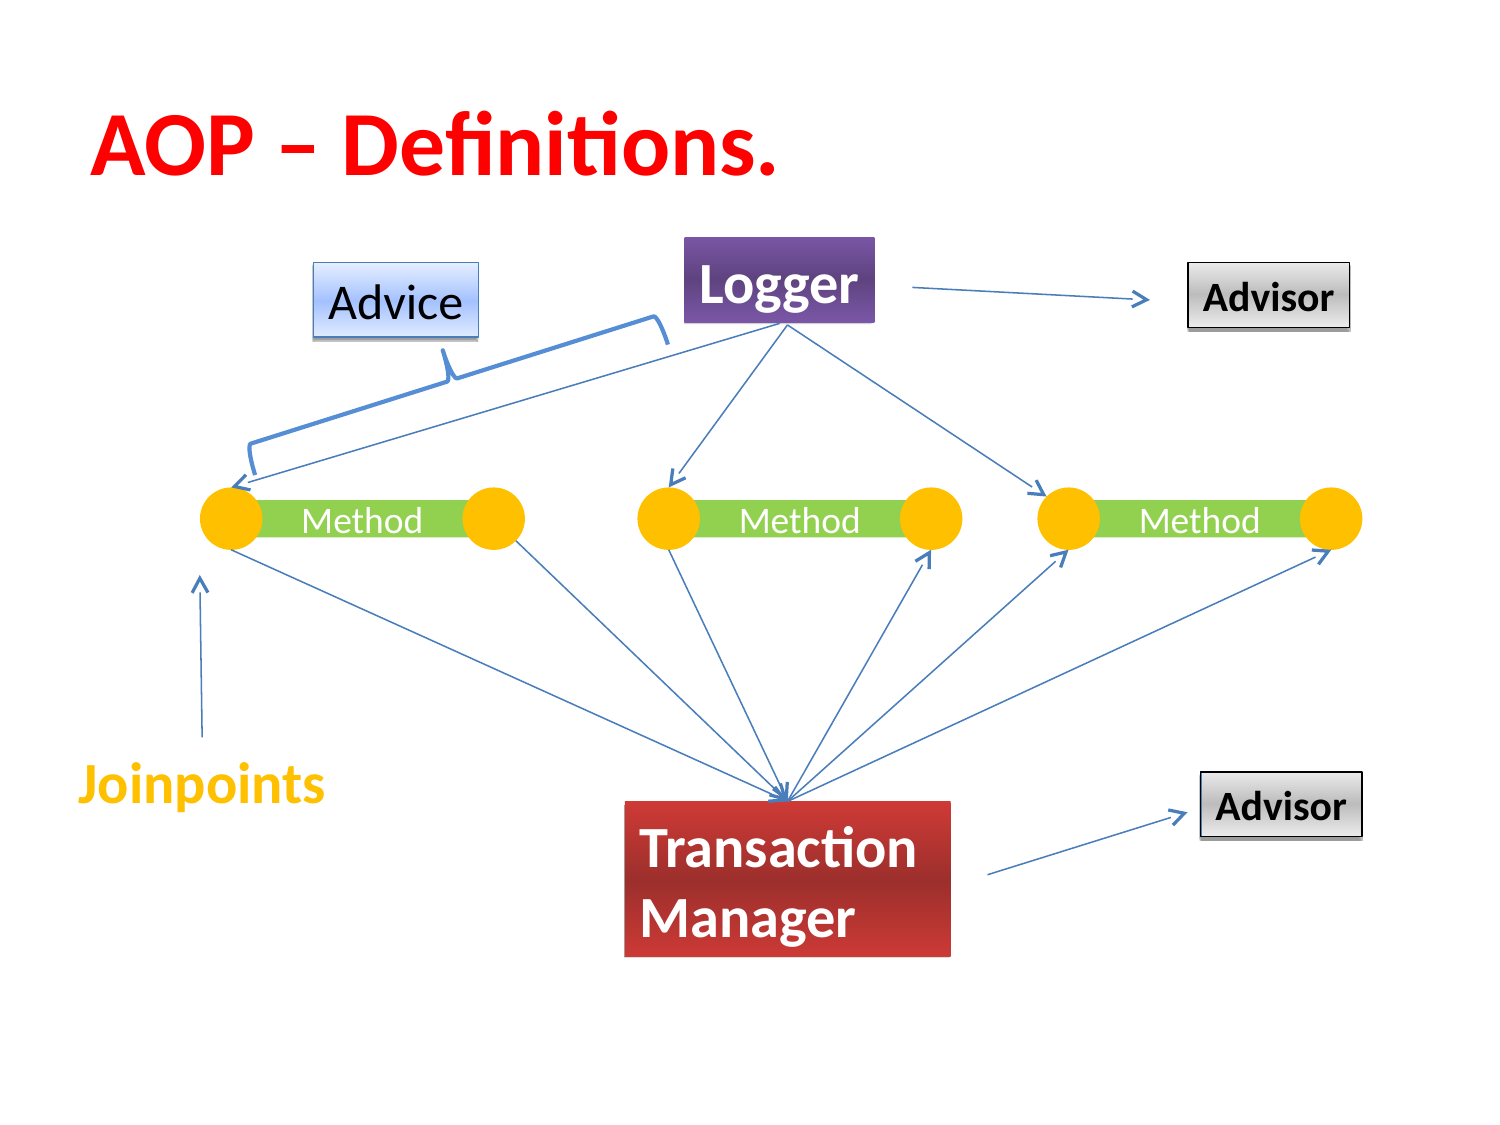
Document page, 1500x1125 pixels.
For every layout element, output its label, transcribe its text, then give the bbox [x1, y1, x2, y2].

text_box [1299, 487, 1363, 550]
text_box Transaction Manager [624, 801, 951, 957]
text_box Method [1094, 500, 1305, 538]
text_box Method [257, 500, 468, 538]
text_box [462, 487, 525, 550]
text_box [637, 487, 700, 550]
text_box Logger [684, 237, 875, 323]
text_box [899, 487, 963, 550]
text_box Advisor [1188, 262, 1350, 328]
title AOP – Definitions. [75, 45, 1425, 233]
text_box [1037, 487, 1100, 550]
text_box Method [694, 500, 905, 538]
text_box Advice [313, 262, 479, 338]
text_box Advisor [1200, 771, 1363, 837]
text_box [199, 487, 263, 550]
text_box Joinpoints [64, 737, 341, 823]
